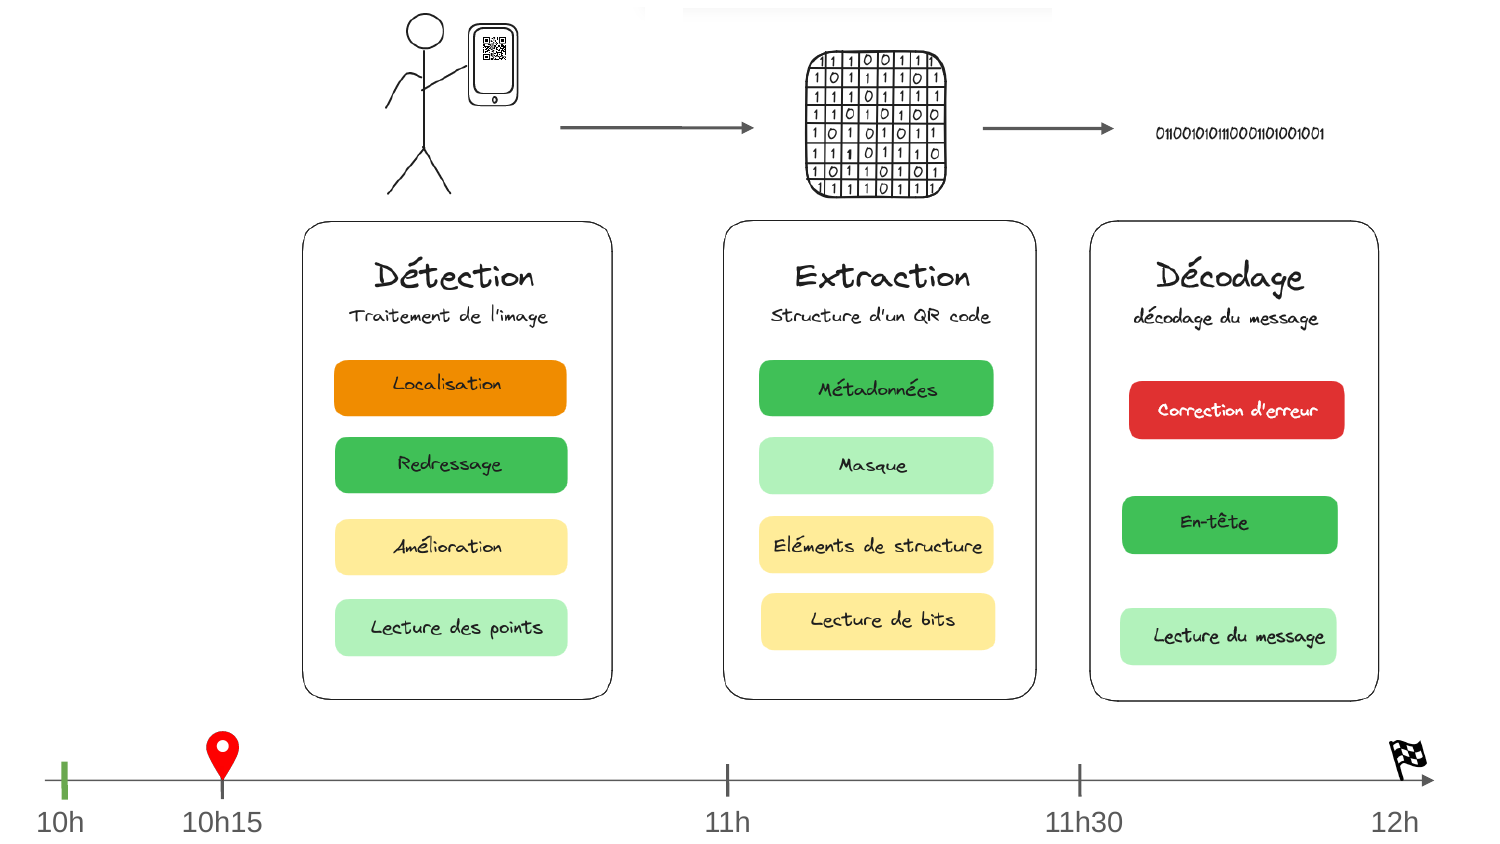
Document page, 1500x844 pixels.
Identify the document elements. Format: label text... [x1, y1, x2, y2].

text_box 10h [2, 803, 118, 839]
picture [279, 7, 645, 708]
text_box 11h [670, 803, 786, 839]
text_box 11h30 [1026, 803, 1142, 839]
text_box 10h15 [164, 803, 280, 839]
picture [683, 8, 1406, 716]
picture [206, 731, 239, 781]
picture [1389, 740, 1427, 781]
text_box 12h [1337, 803, 1453, 839]
